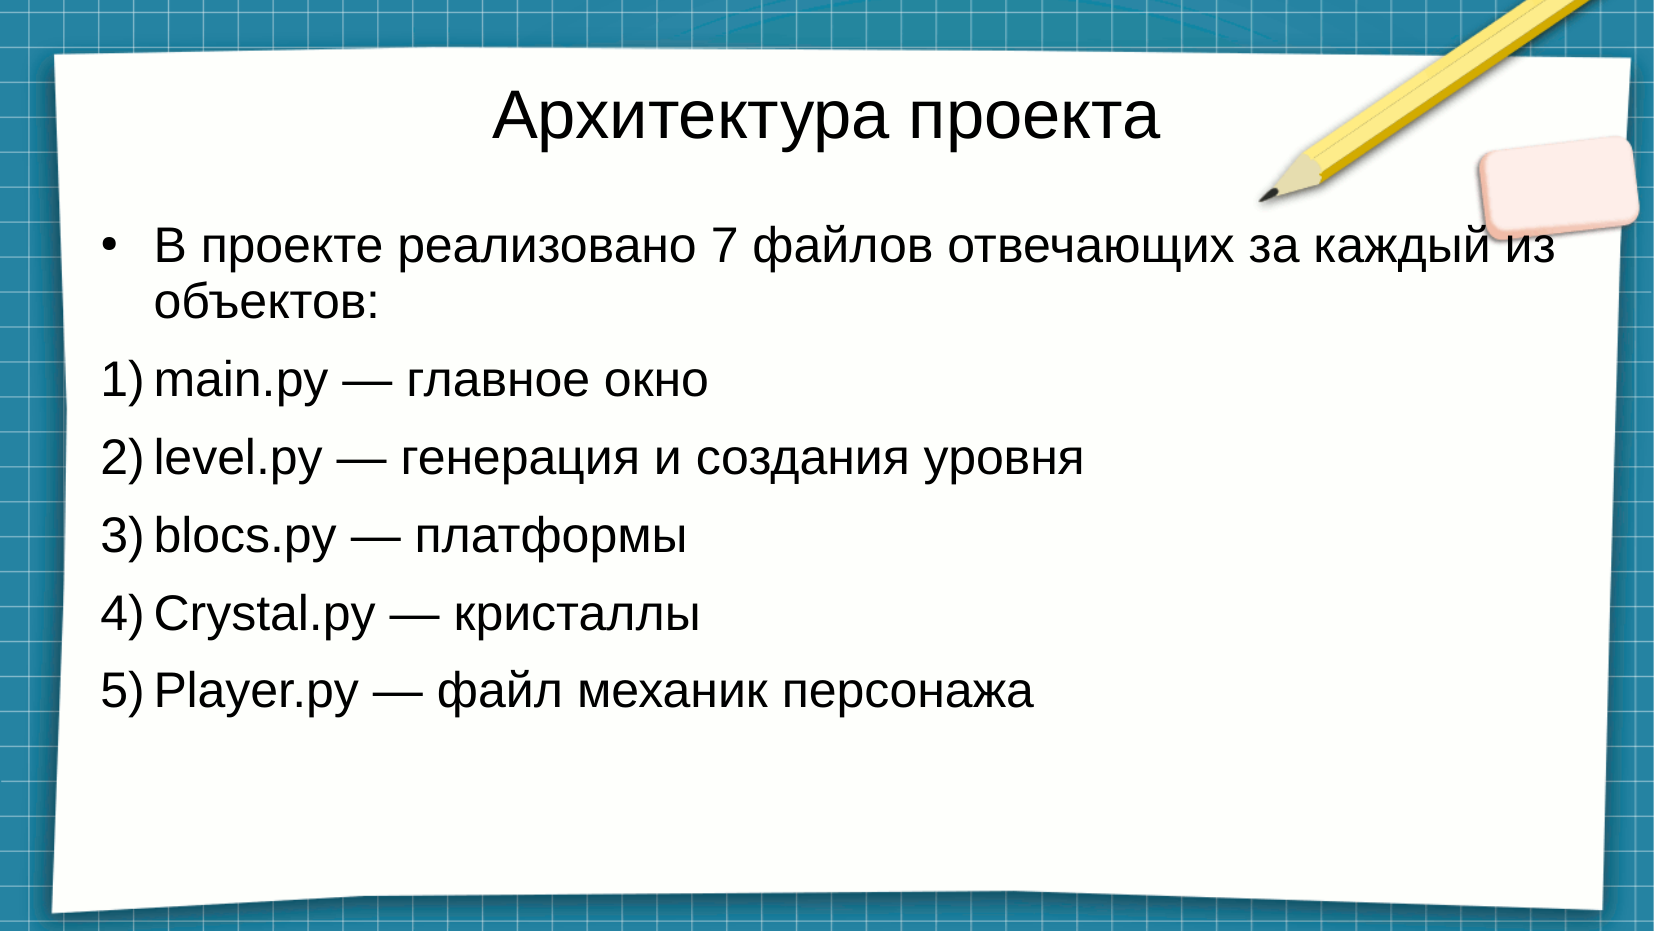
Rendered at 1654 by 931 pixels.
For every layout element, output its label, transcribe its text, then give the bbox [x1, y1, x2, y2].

title Архитектура проекта [82, 37, 1571, 193]
picture [0, 0, 1654, 931]
list В проекте реализовано 7 файлов отвечающих за каждый из объектов: main.py — главное окно level.py — генерация и создания уровня blocs.py — платформы Crystal.py — кристаллы Player.py — файл механик персонажа [82, 217, 1571, 758]
